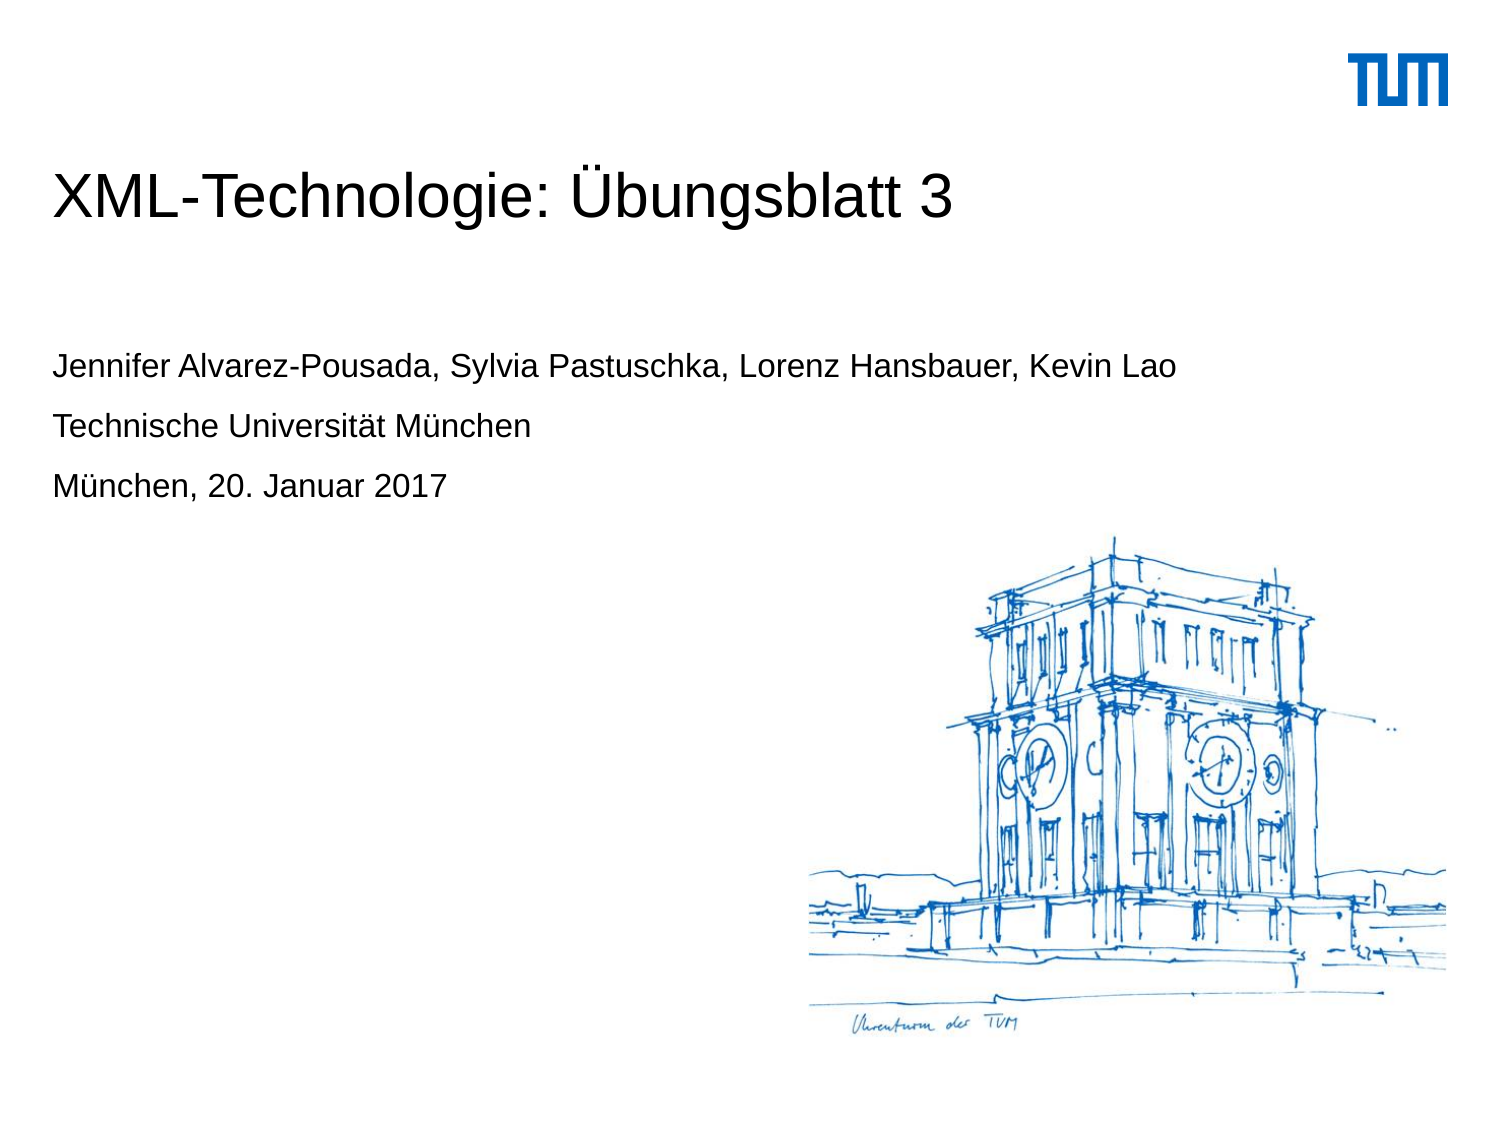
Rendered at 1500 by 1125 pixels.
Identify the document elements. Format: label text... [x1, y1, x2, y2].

list Jennifer Alvarez-Pousada, Sylvia Pastuschka, Lorenz Hansbauer, Kevin Lao Technische Universität München München, 20. Januar 2017 [52, 324, 1449, 534]
picture [808, 500, 1447, 1058]
title XML-Technologie: Übungsblatt 3 [52, 163, 1449, 231]
